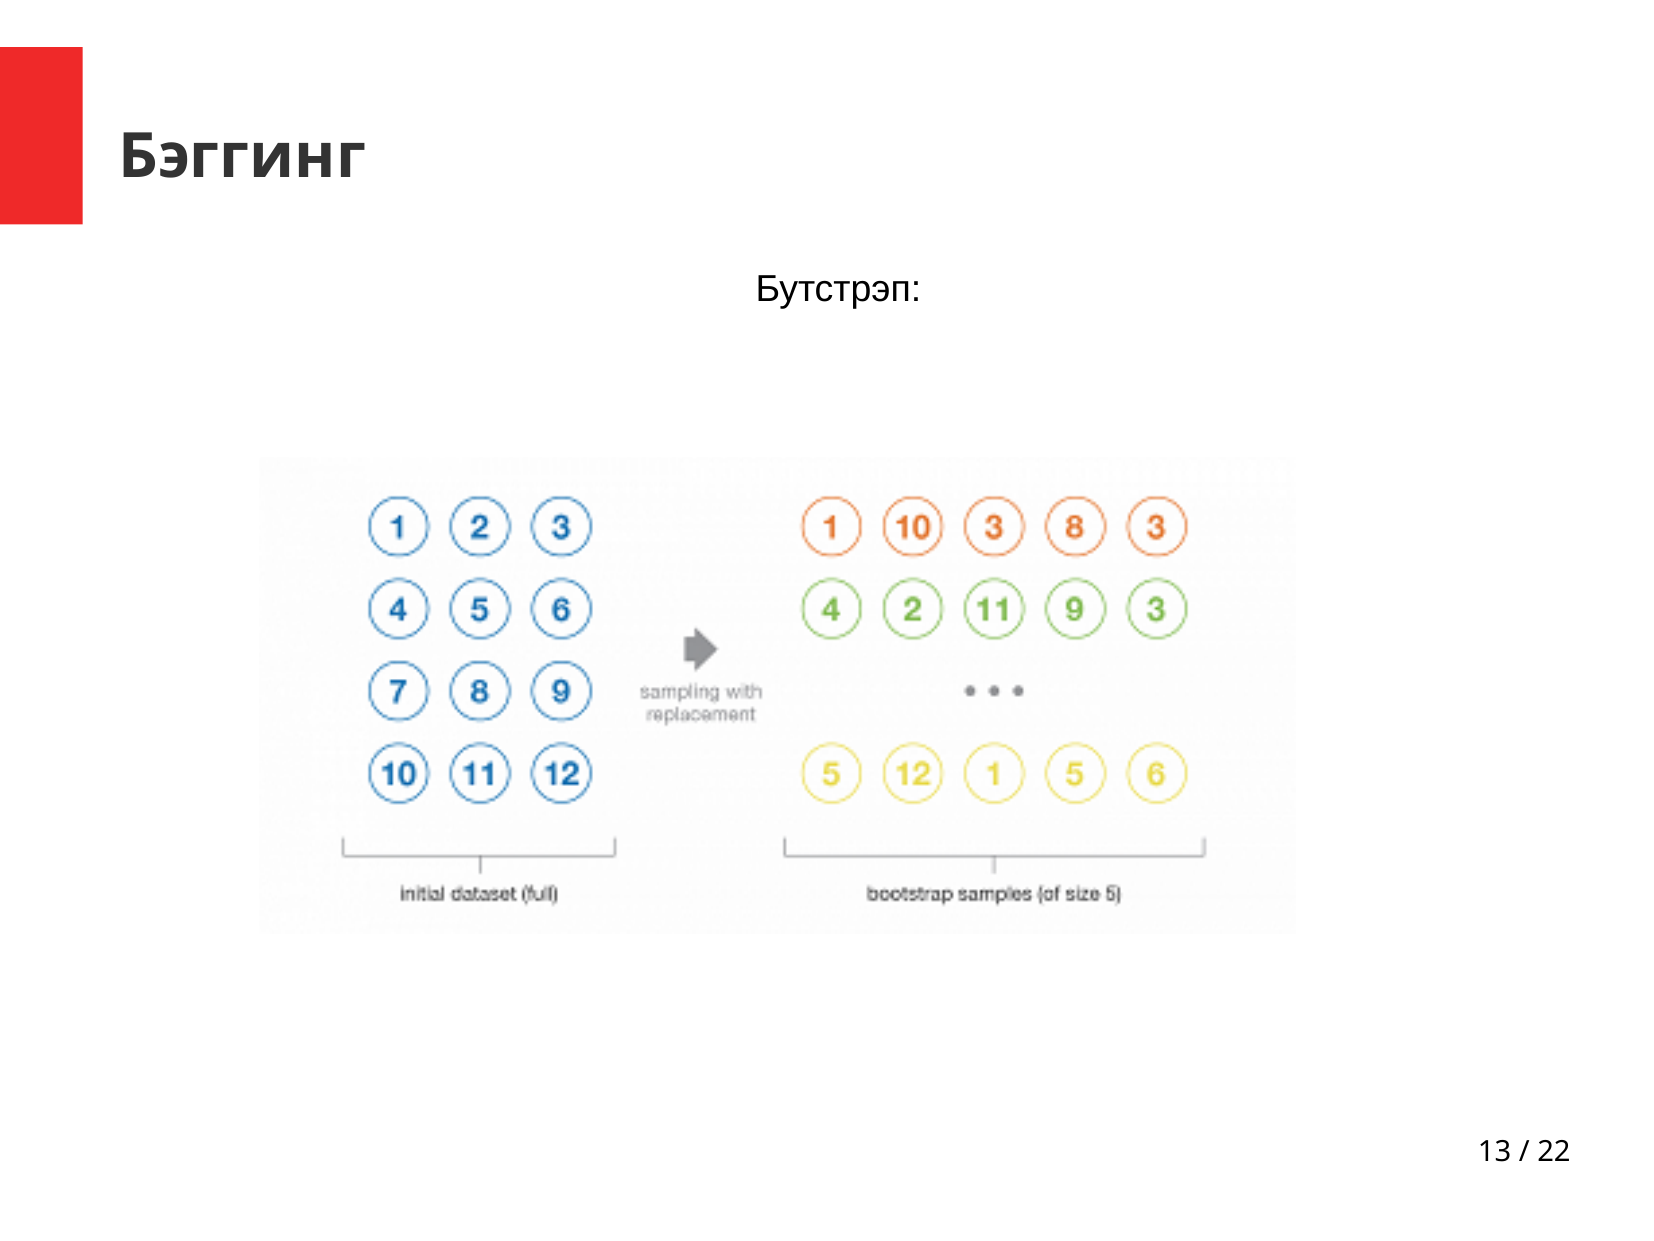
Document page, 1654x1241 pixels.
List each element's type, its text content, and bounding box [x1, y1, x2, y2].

title Бэггинг [118, 49, 1571, 257]
picture [259, 457, 1296, 934]
text_box Бутстрэп: [94, 259, 1583, 863]
